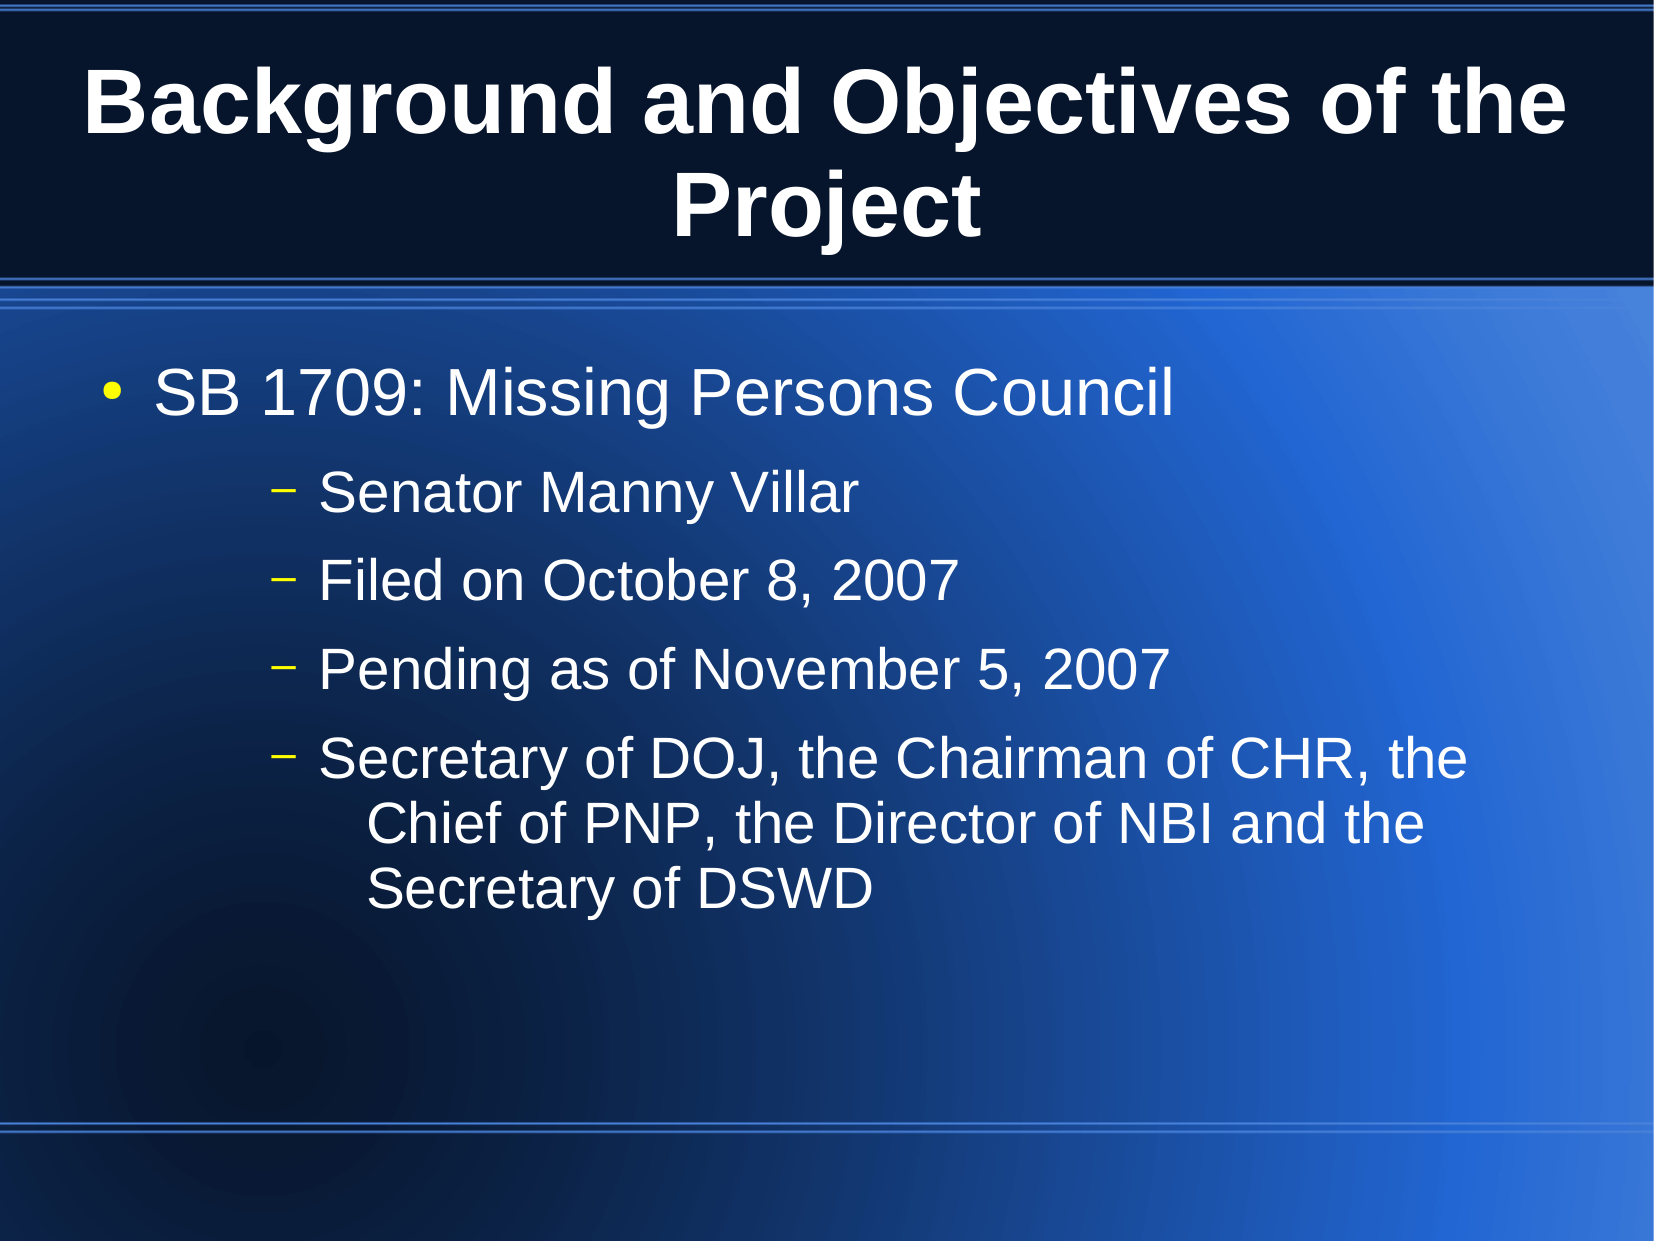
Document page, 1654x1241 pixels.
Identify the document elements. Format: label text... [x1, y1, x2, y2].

list SB 1709: Missing Persons Council Senator Manny Villar Filed on October 8, 2007 Pending as of November 5, 2007 Secretary of DOJ, the Chairman of CHR, the Chief of PNP, the Director of NBI and the Secretary of DSWD [82, 355, 1571, 1058]
title Background and Objectives of the Project [82, 49, 1571, 257]
picture [0, 0, 1654, 1241]
